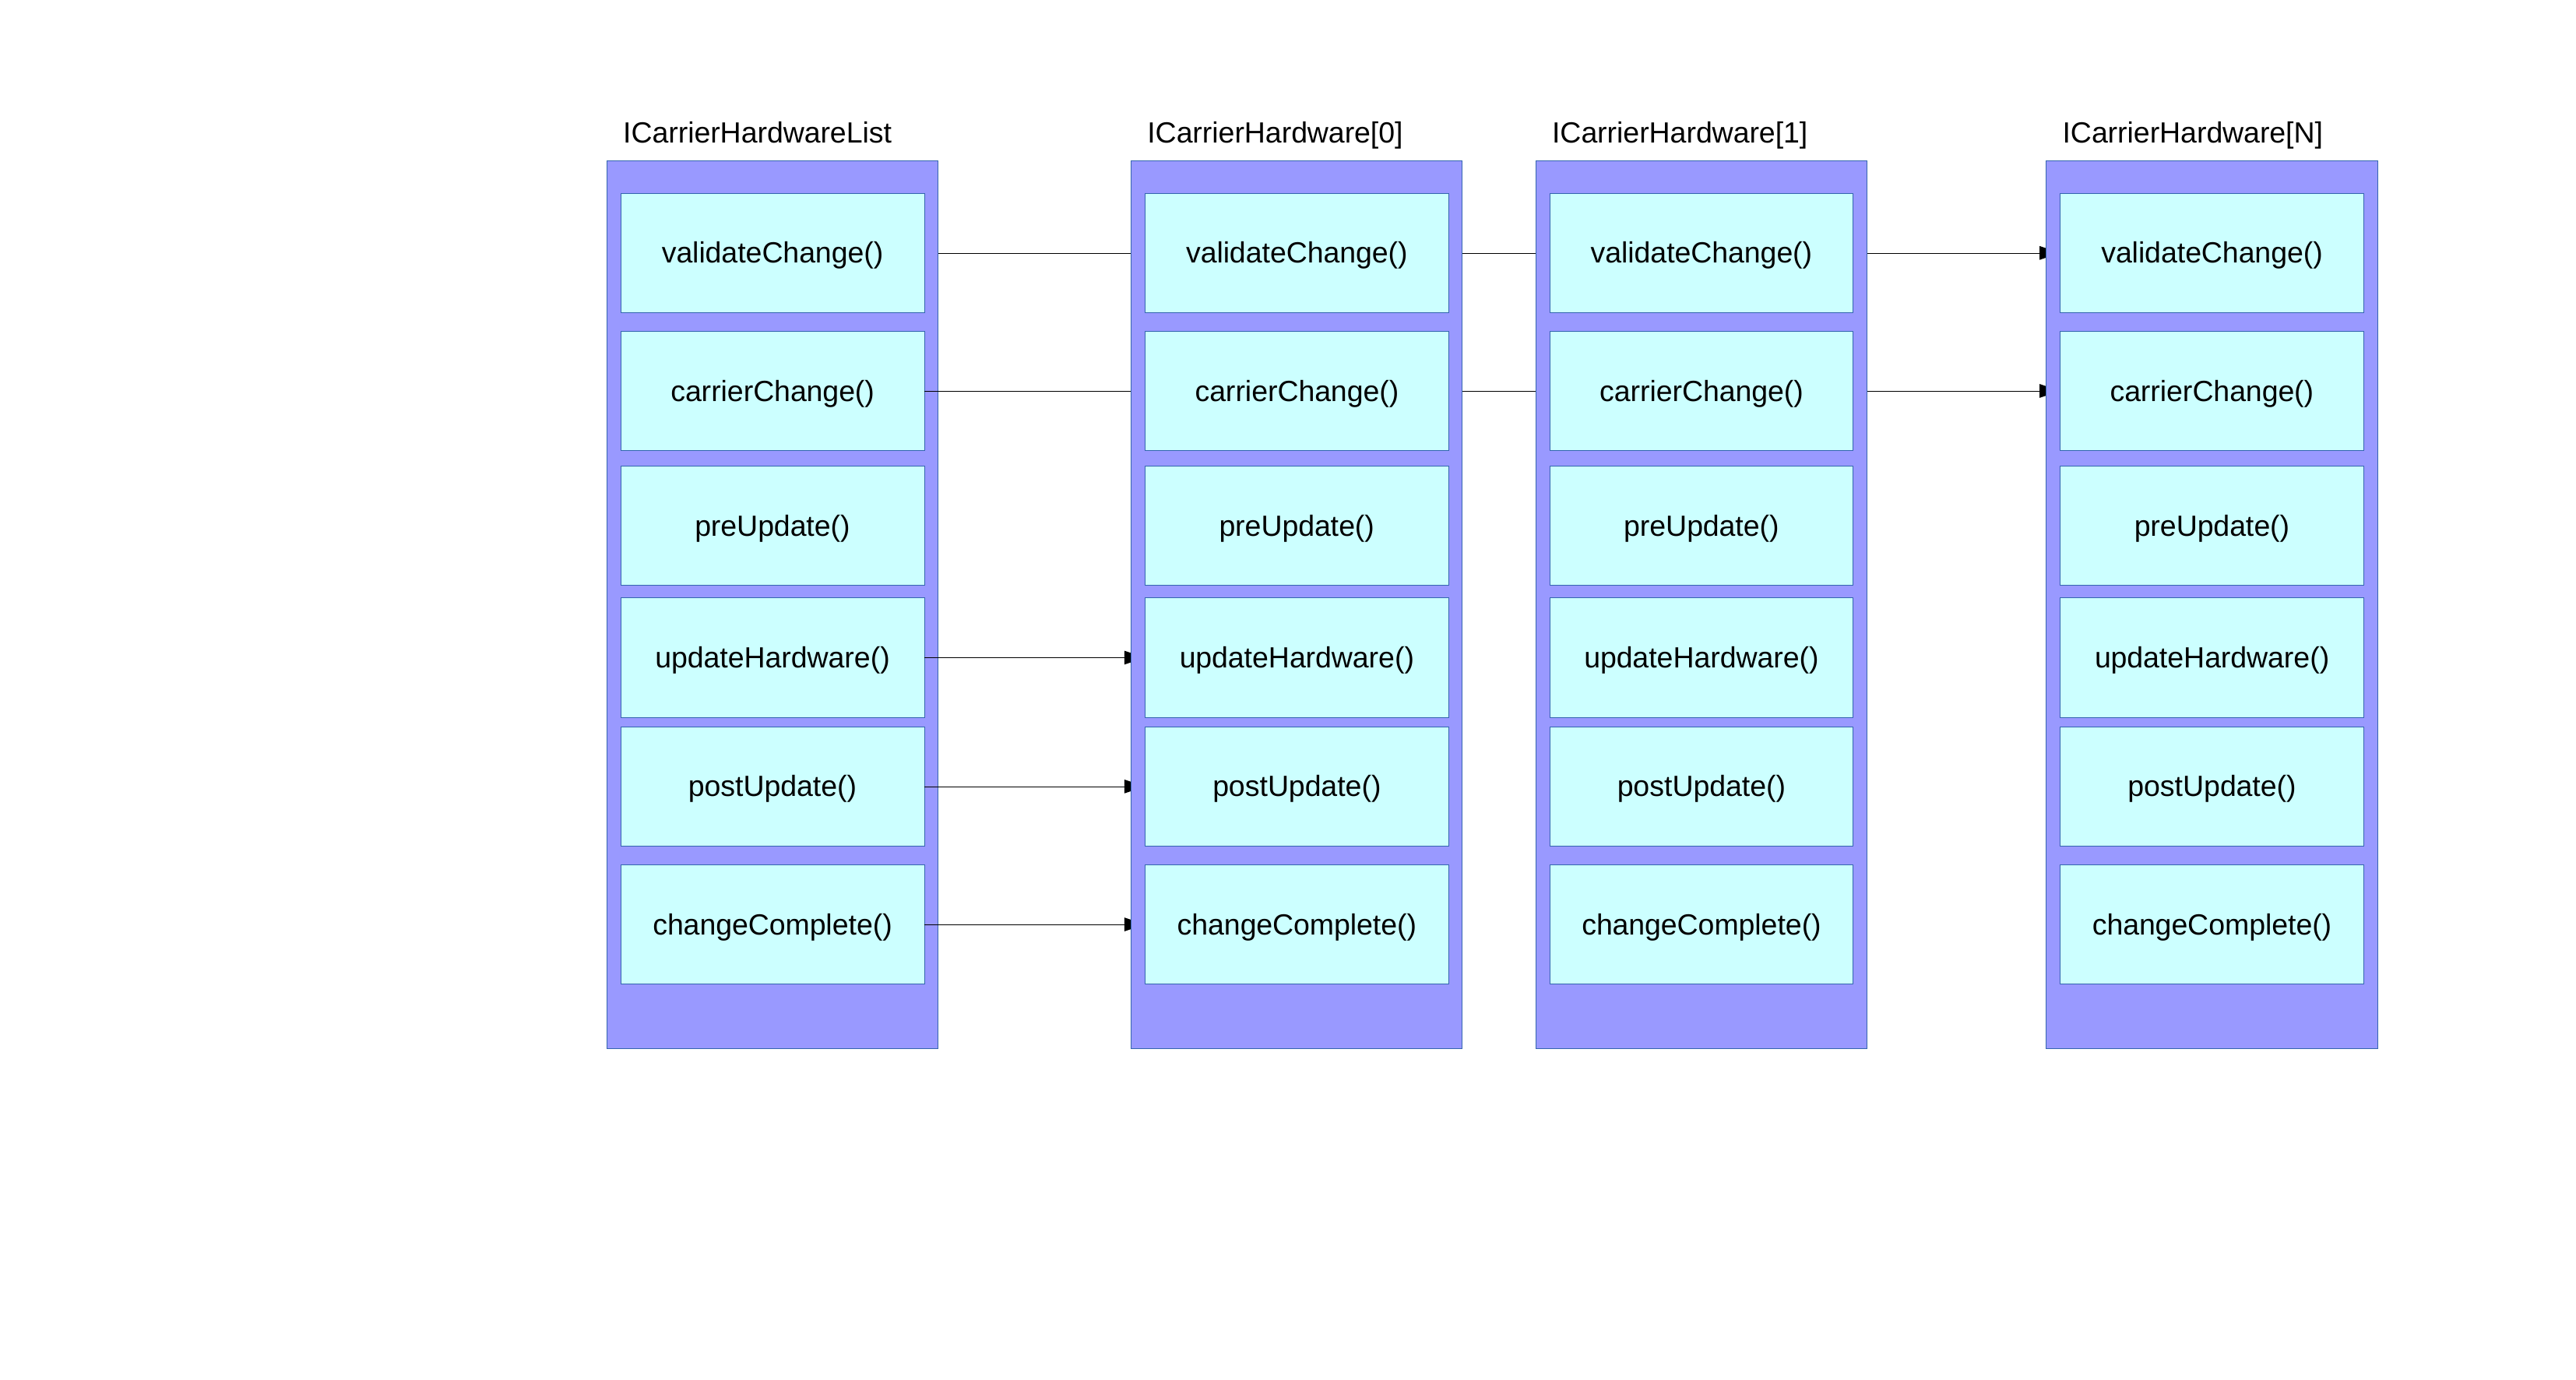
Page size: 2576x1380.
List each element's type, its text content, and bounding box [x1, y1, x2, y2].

text_box postUpdate() [1145, 727, 1449, 847]
text_box carrierChange() [1550, 331, 1853, 451]
text_box ICarrierHardware[1] [1540, 110, 1820, 155]
text_box carrierChange() [1145, 331, 1449, 451]
text_box updateHardware() [1145, 597, 1449, 718]
text_box validateChange() [1550, 193, 1853, 313]
text_box preUpdate() [621, 466, 925, 586]
text_box updateHardware() [1550, 597, 1853, 718]
text_box validateChange() [621, 193, 925, 313]
text_box updateHardware() [621, 597, 925, 718]
text_box ICarrierHardwareList [611, 110, 904, 155]
text_box carrierChange() [2060, 331, 2364, 451]
text_box [2046, 160, 2378, 1049]
text_box validateChange() [1145, 193, 1449, 313]
text_box changeComplete() [621, 864, 925, 984]
text_box changeComplete() [2060, 864, 2364, 984]
text_box postUpdate() [1550, 727, 1853, 847]
text_box changeComplete() [1145, 864, 1449, 984]
text_box changeComplete() [1550, 864, 1853, 984]
text_box postUpdate() [621, 727, 925, 847]
text_box preUpdate() [1550, 466, 1853, 586]
text_box [607, 160, 938, 1049]
text_box ICarrierHardware[0] [1135, 110, 1415, 155]
text_box validateChange() [2060, 193, 2364, 313]
text_box preUpdate() [1145, 466, 1449, 586]
text_box postUpdate() [2060, 727, 2364, 847]
text_box [1536, 160, 1867, 1049]
text_box ICarrierHardware[N] [2050, 110, 2335, 155]
text_box carrierChange() [621, 331, 925, 451]
text_box updateHardware() [2060, 597, 2364, 718]
text_box preUpdate() [2060, 466, 2364, 586]
text_box [1131, 160, 1462, 1049]
